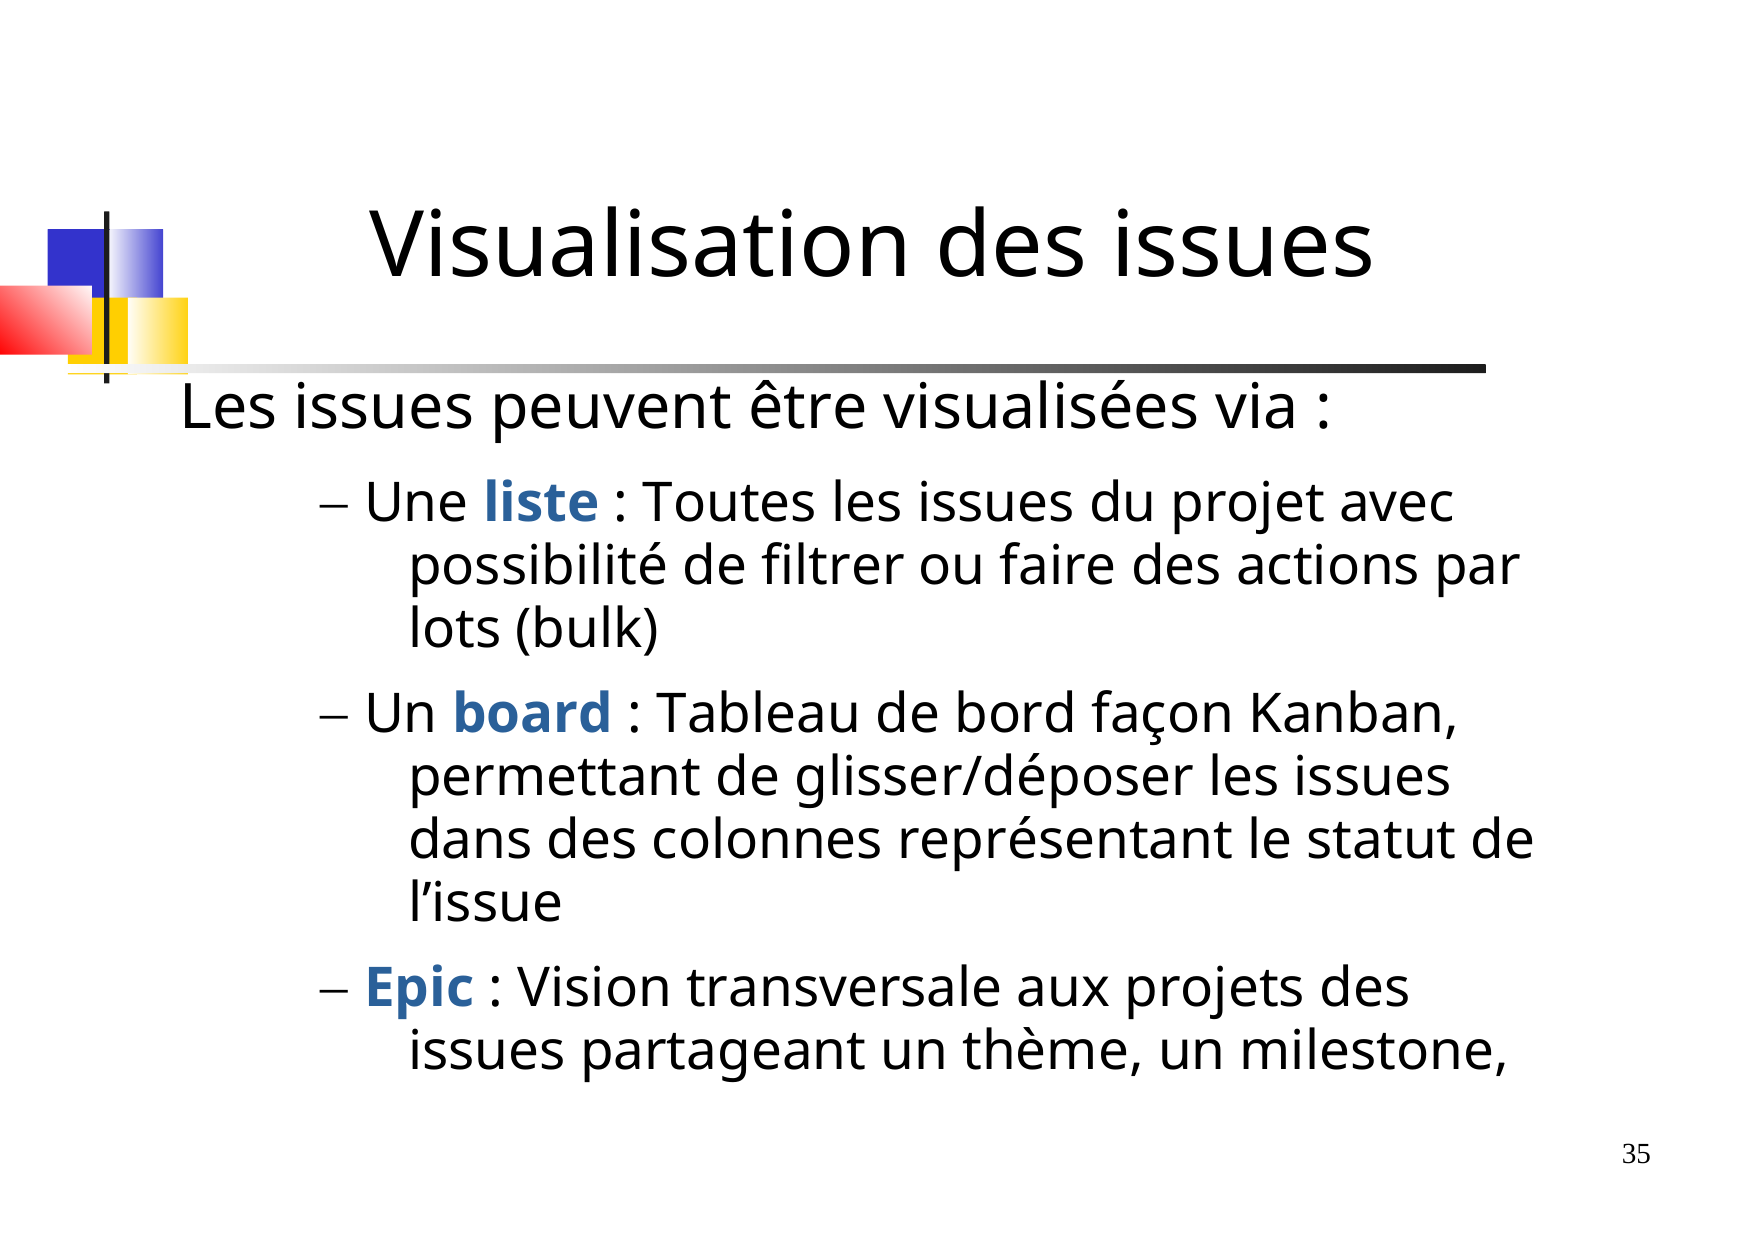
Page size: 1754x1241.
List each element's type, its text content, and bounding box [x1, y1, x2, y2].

list Les issues peuvent être visualisées via : Une liste : Toutes les issues du projet avec possibilité de filtrer ou faire des actions par lots (bulk) Un board : Tableau de bord façon Kanban, permettant de glisser/déposer les issues dans des colonnes représentant le statut de l’issue Epic : Vision transversale aux projets des issues partageant un thème, un milestone, [179, 371, 1567, 1091]
title Visualisation des issues [179, 139, 1567, 351]
